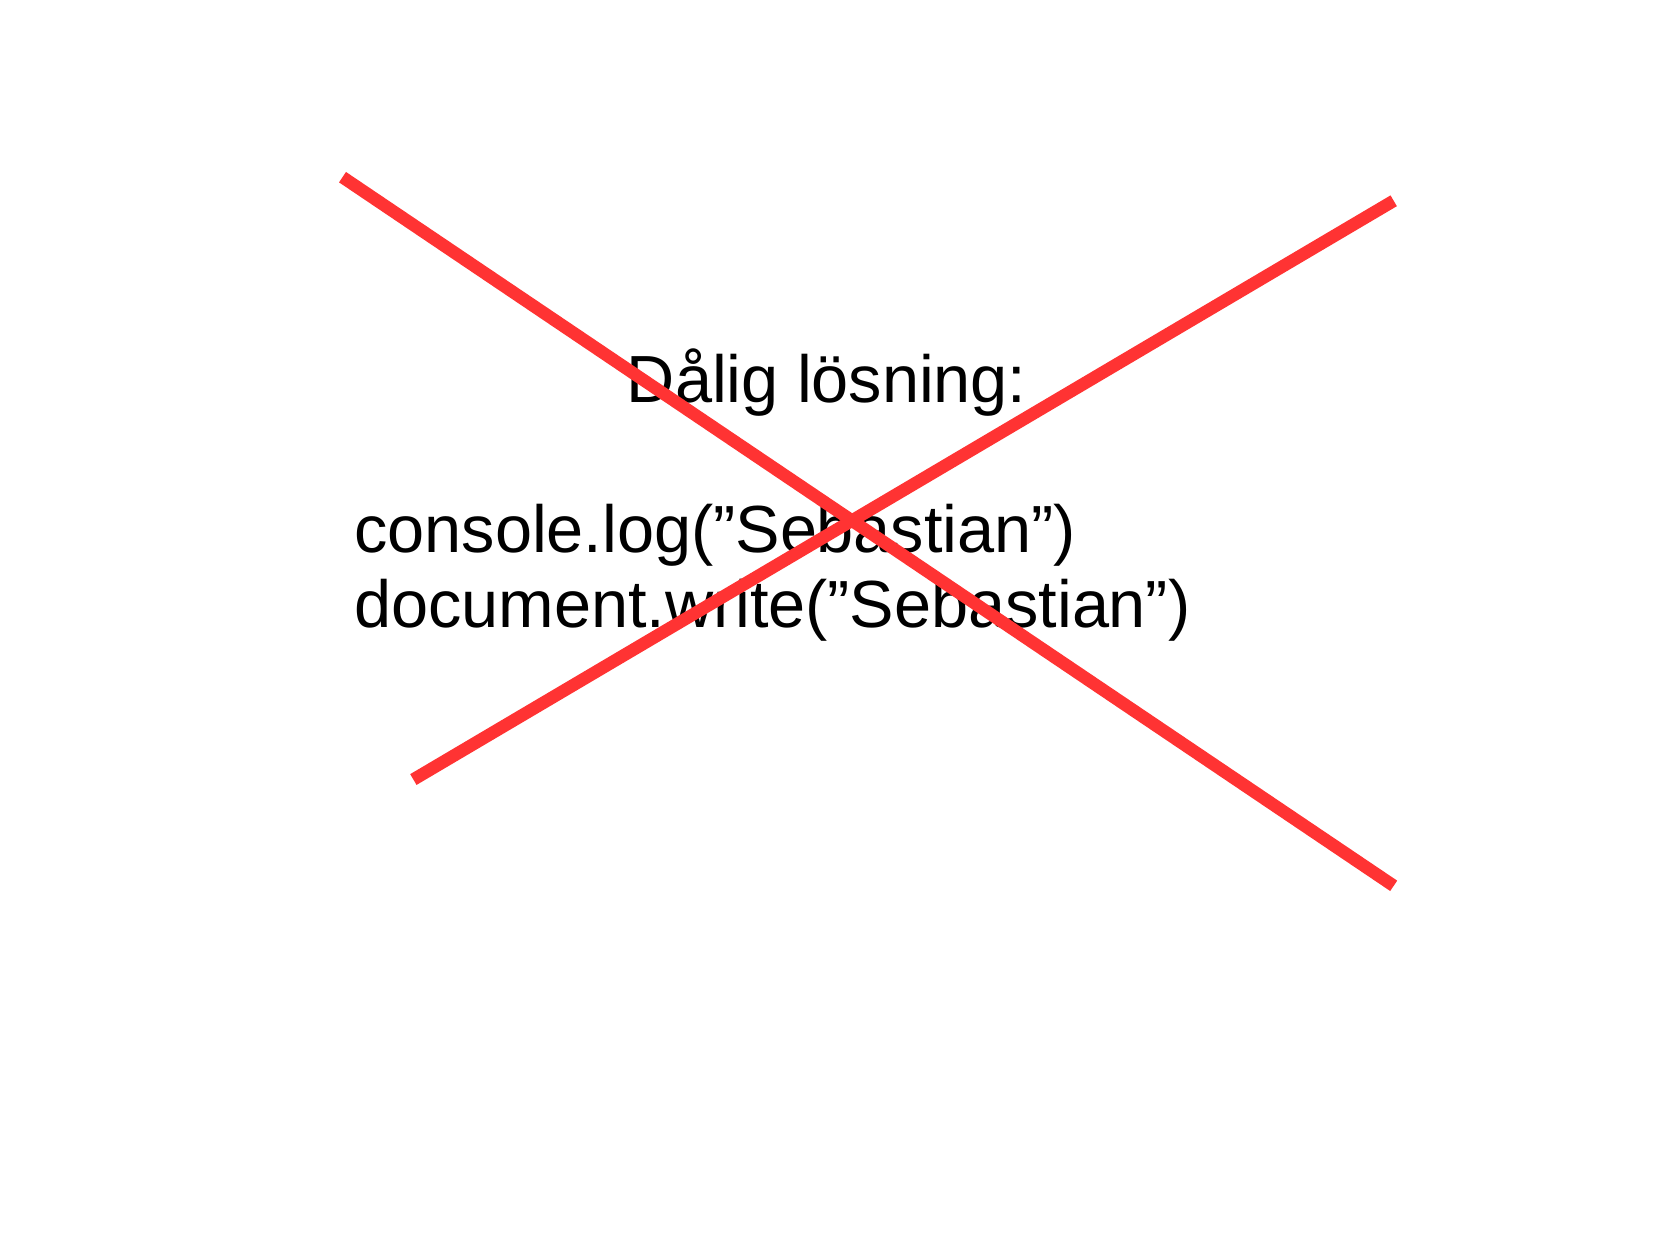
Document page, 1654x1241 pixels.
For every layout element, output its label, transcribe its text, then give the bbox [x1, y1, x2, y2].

subtitle Dålig lösning: console.log(”Sebastian”) document.write(”Sebastian”) [866, 342, 1300, 814]
subtitle Dålig lösning: console.log(”Sebastian”) document.write(”Sebastian”) [354, 342, 1300, 1010]
subtitle Dålig lösning: console.log(”Sebastian”) document.write(”Sebastian”) [600, 342, 1140, 512]
